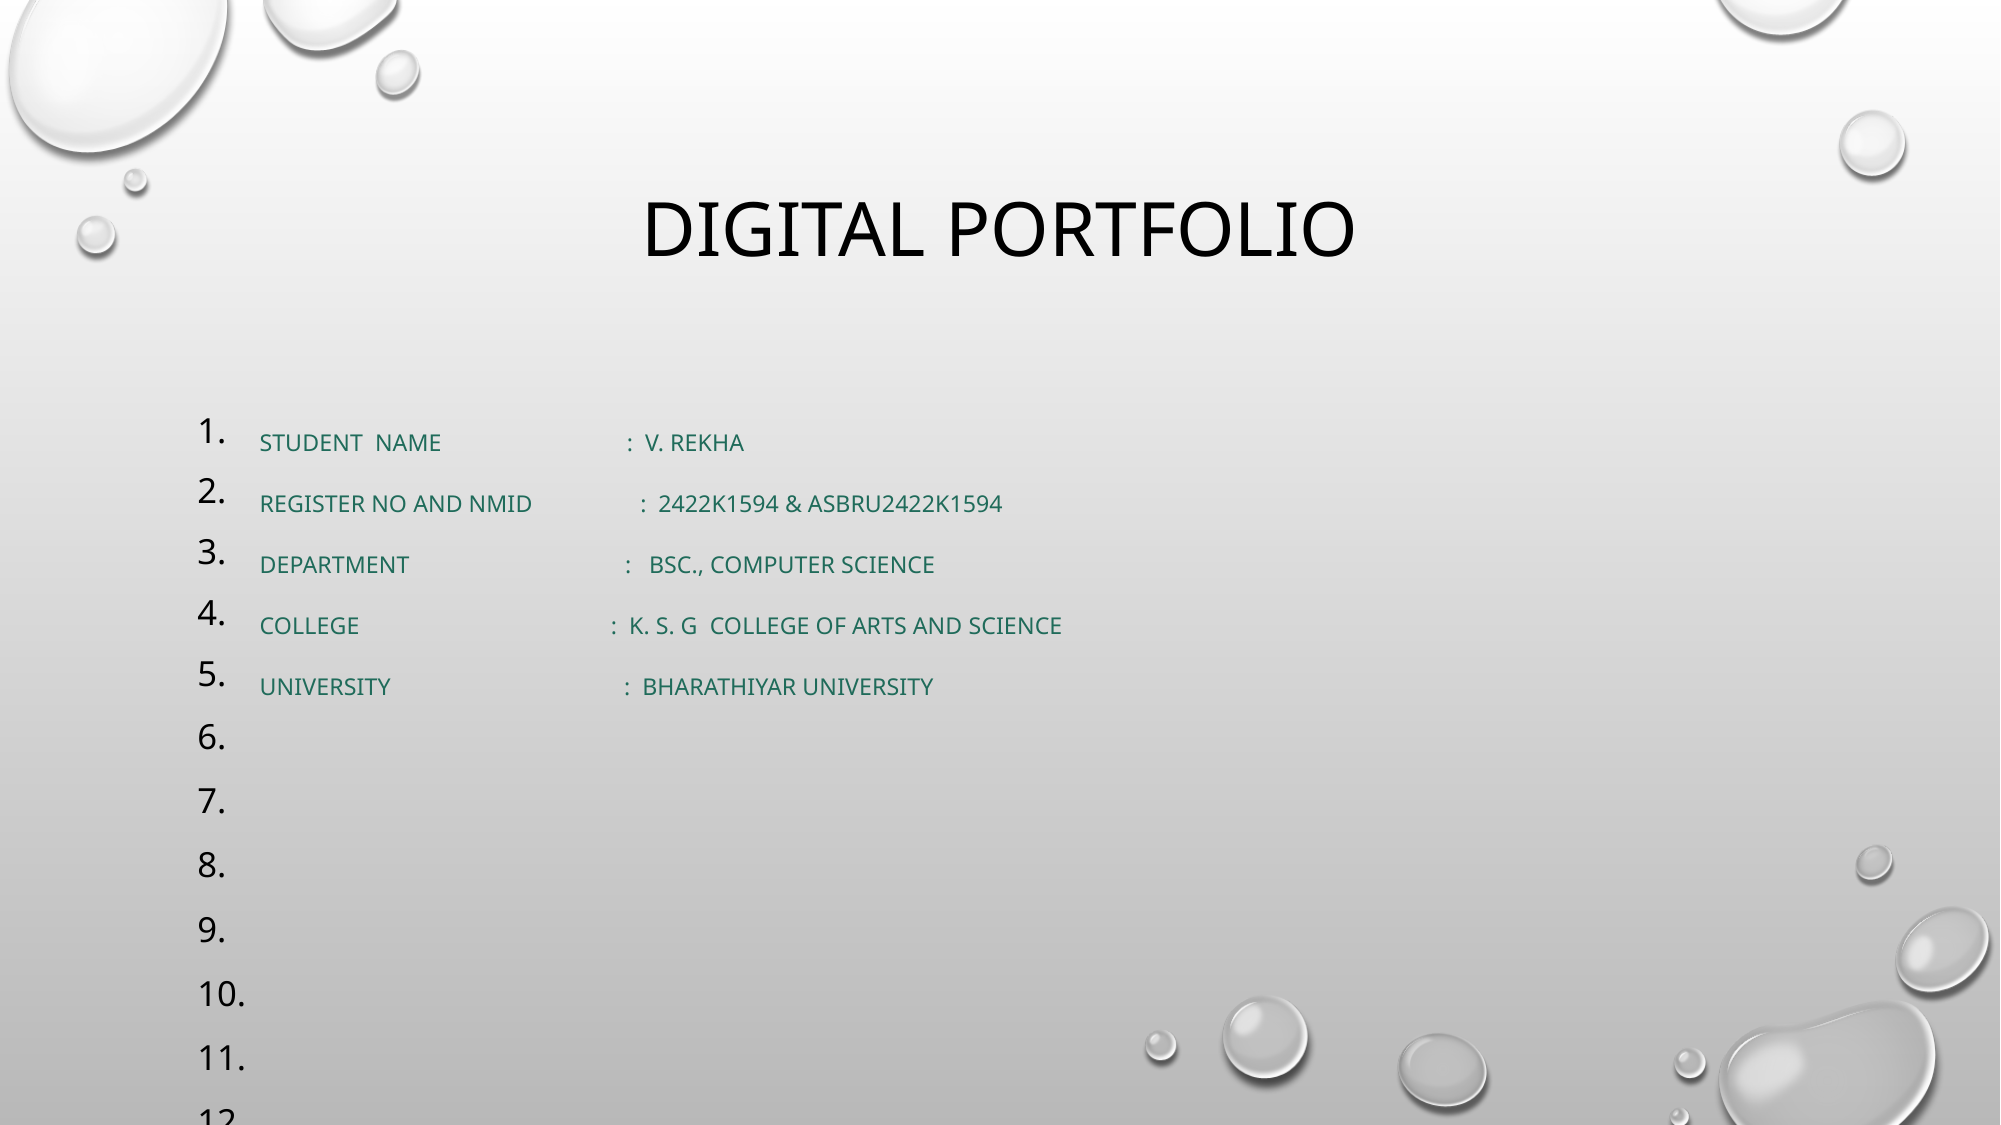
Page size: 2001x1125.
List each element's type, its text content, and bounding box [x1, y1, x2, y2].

list Student name : v. Rekha Register no and nmid : 2422k1594 & asbru2422k1594 Department : bsc., computer science College : k. S. G college of arts and science University : bharathiyar university [182, 405, 1851, 709]
title Digital portfolio [149, 101, 1851, 364]
